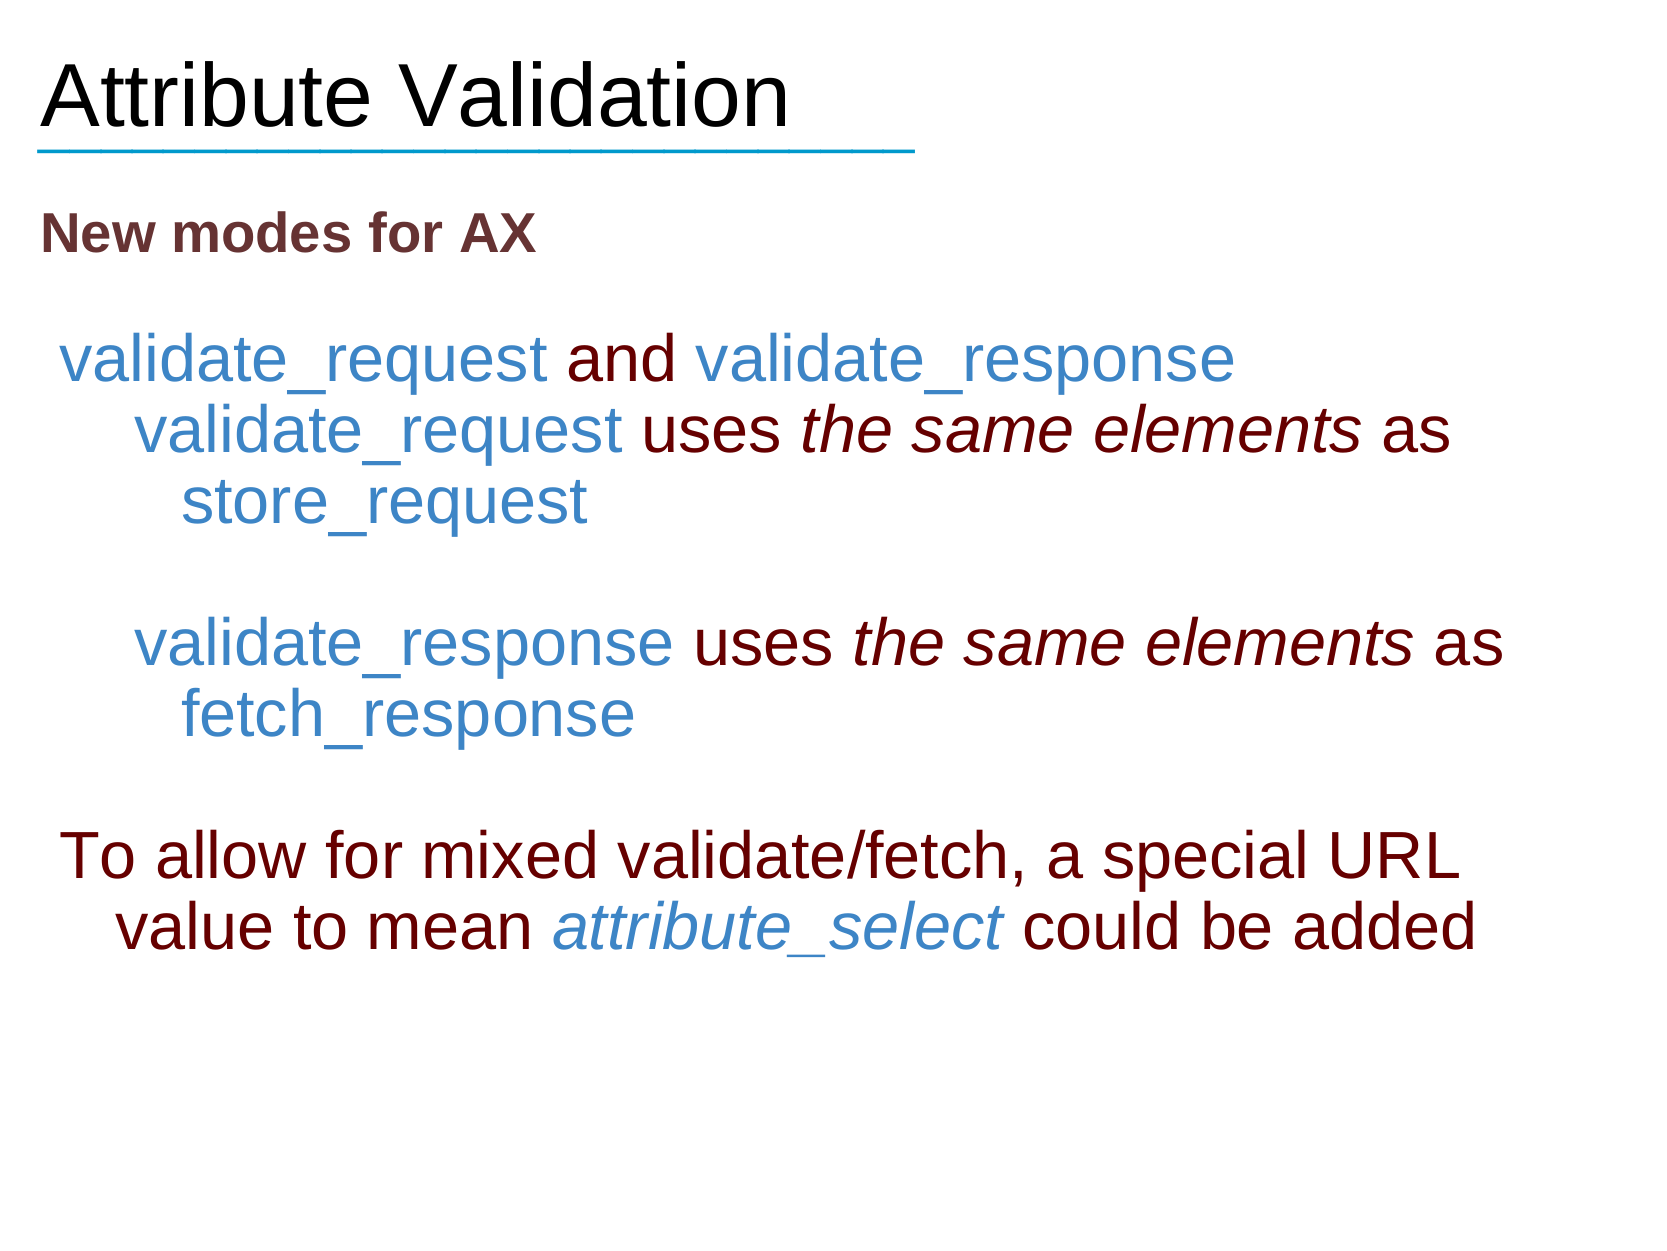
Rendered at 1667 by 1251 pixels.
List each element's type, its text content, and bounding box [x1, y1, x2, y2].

title Attribute Validation [40, 50, 1627, 201]
list New modes for AX validate_request and validate_response validate_request uses the same elements as store_request validate_response uses the same elements as fetch_response To allow for mixed validate/fetch, a special URL value to mean attribute_select could be added [40, 204, 1610, 1169]
text_box ____________________________ [38, 95, 940, 156]
